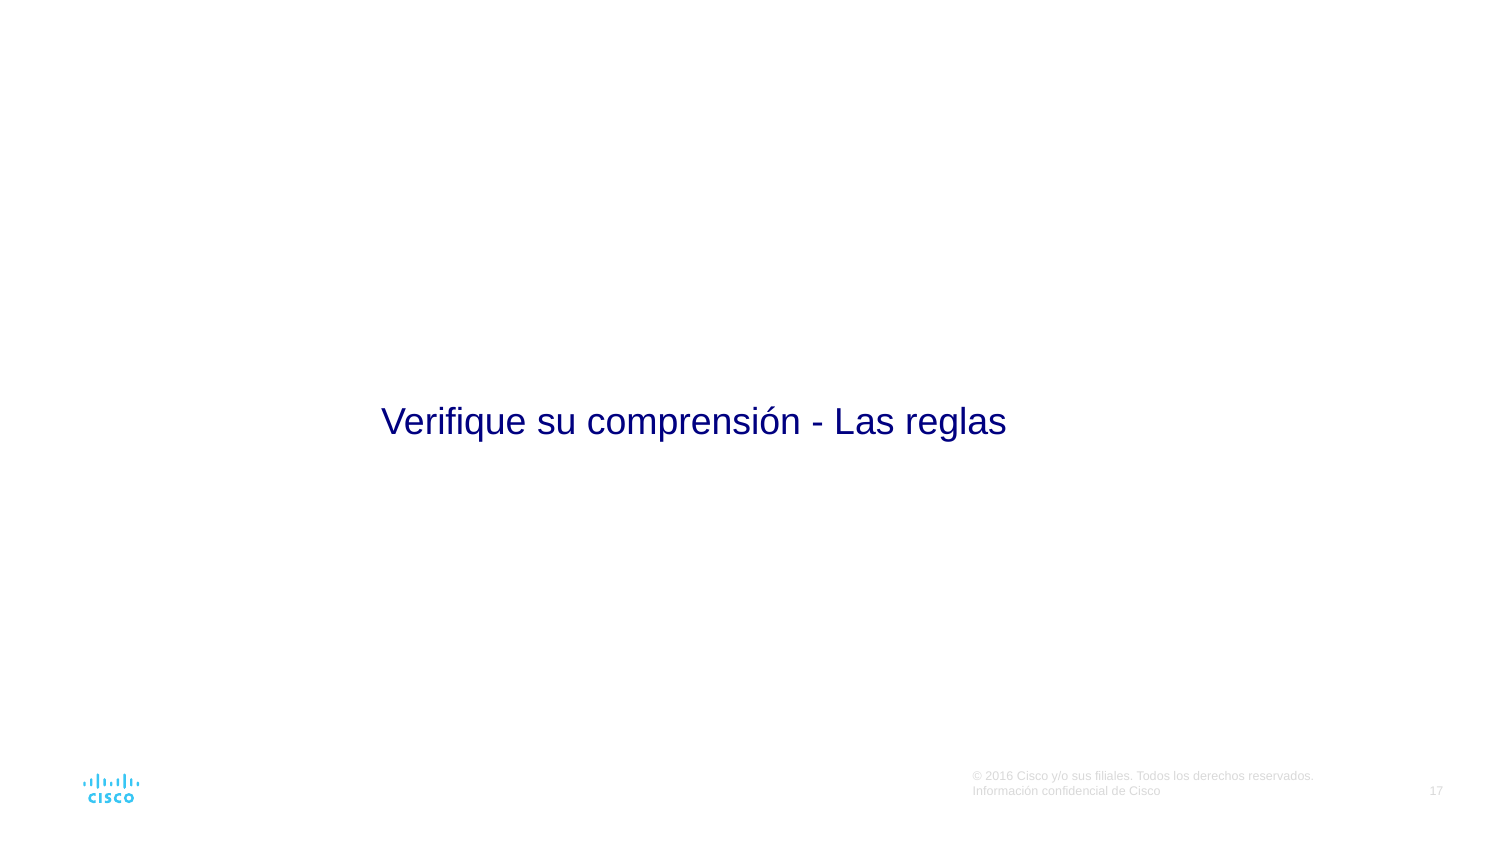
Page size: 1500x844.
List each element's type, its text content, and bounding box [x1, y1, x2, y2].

text_box Verifique su comprensión - Las reglas [366, 393, 1201, 469]
